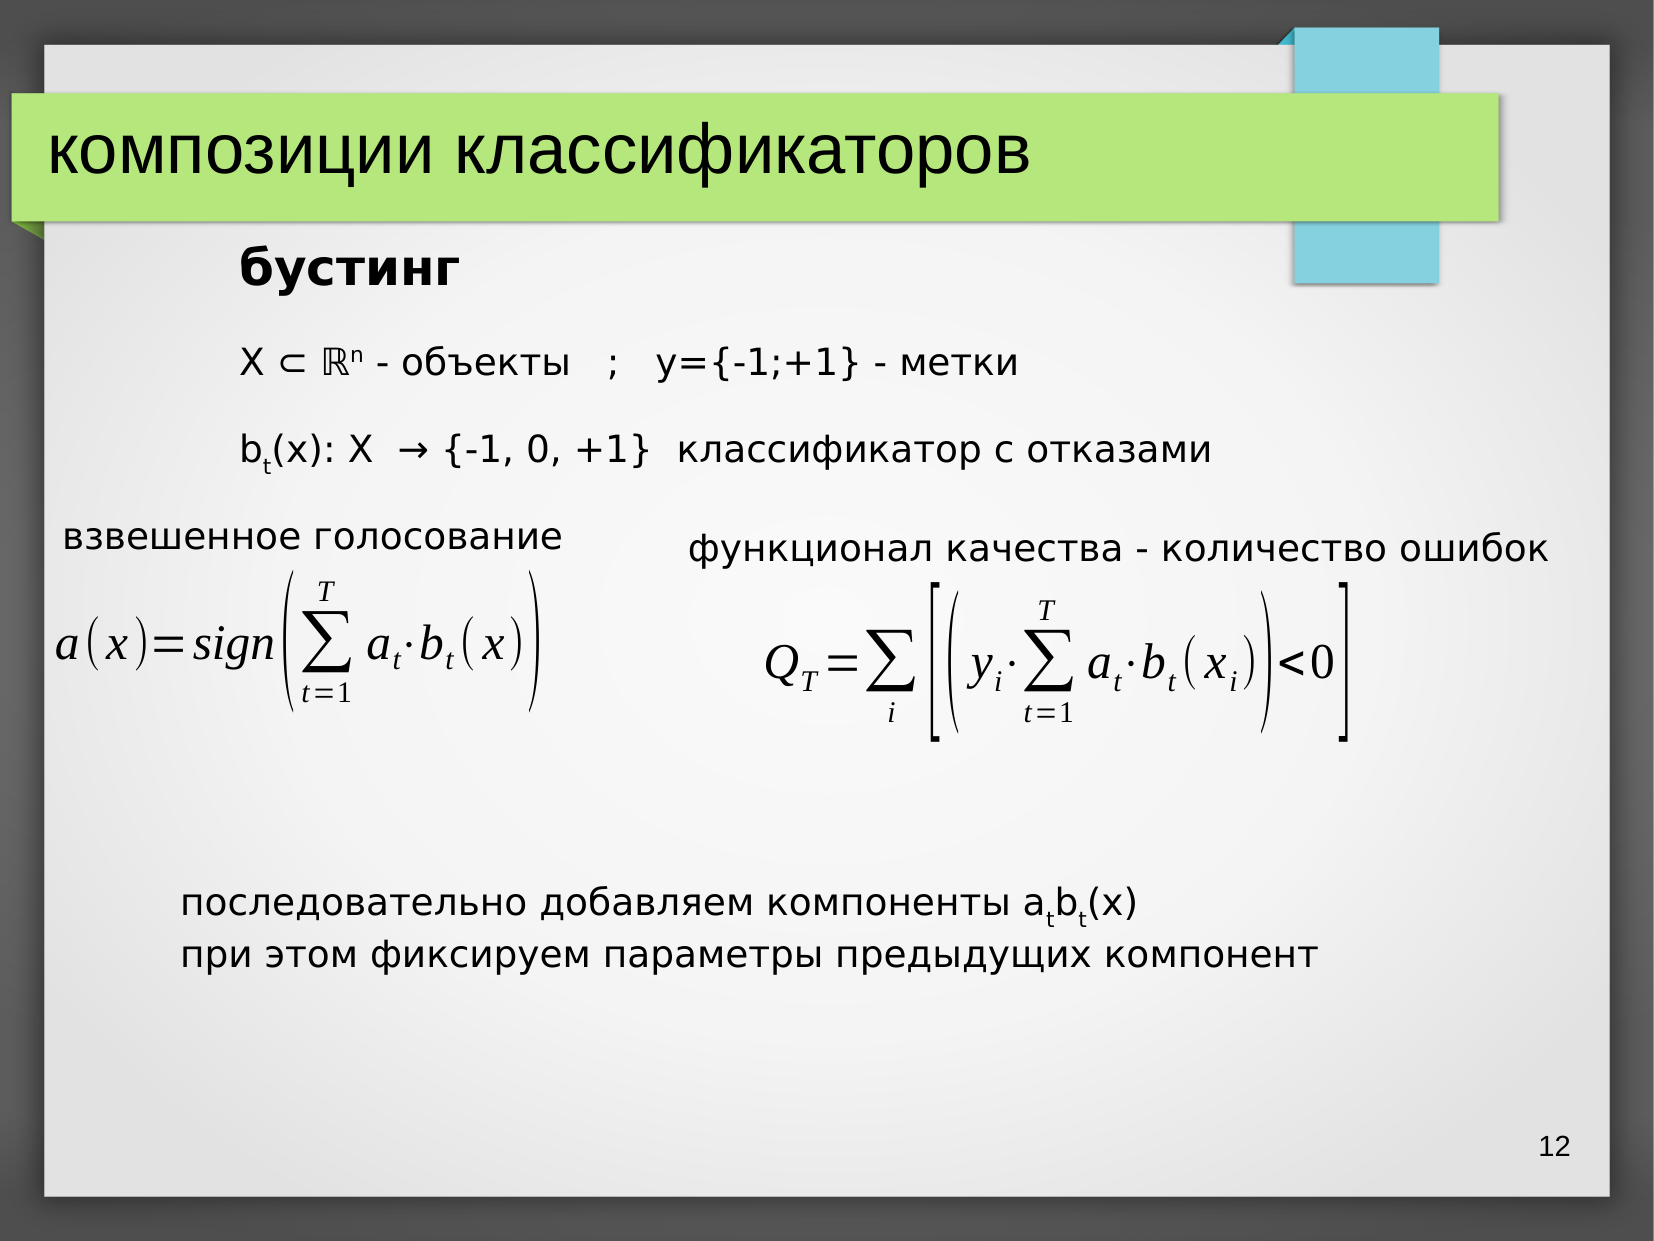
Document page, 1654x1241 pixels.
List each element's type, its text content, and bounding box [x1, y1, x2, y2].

text_box бустинг X ⊂ ℝn - объекты ; y={-1;+1} - метки bt(x): X → {-1, 0, +1} классификатор с отказами [224, 231, 1252, 488]
text_box взвешенное голосование [47, 507, 674, 590]
chart [757, 591, 1359, 745]
text_box функционал качества - количество ошибок [673, 519, 1571, 591]
chart [47, 590, 550, 717]
picture [0, 0, 1654, 1241]
title композиции классификаторов [47, 109, 1501, 189]
text_box последовательно добавляем компоненты atbt(x) при этом фиксируем параметры предыдущих компонент [165, 873, 1548, 984]
